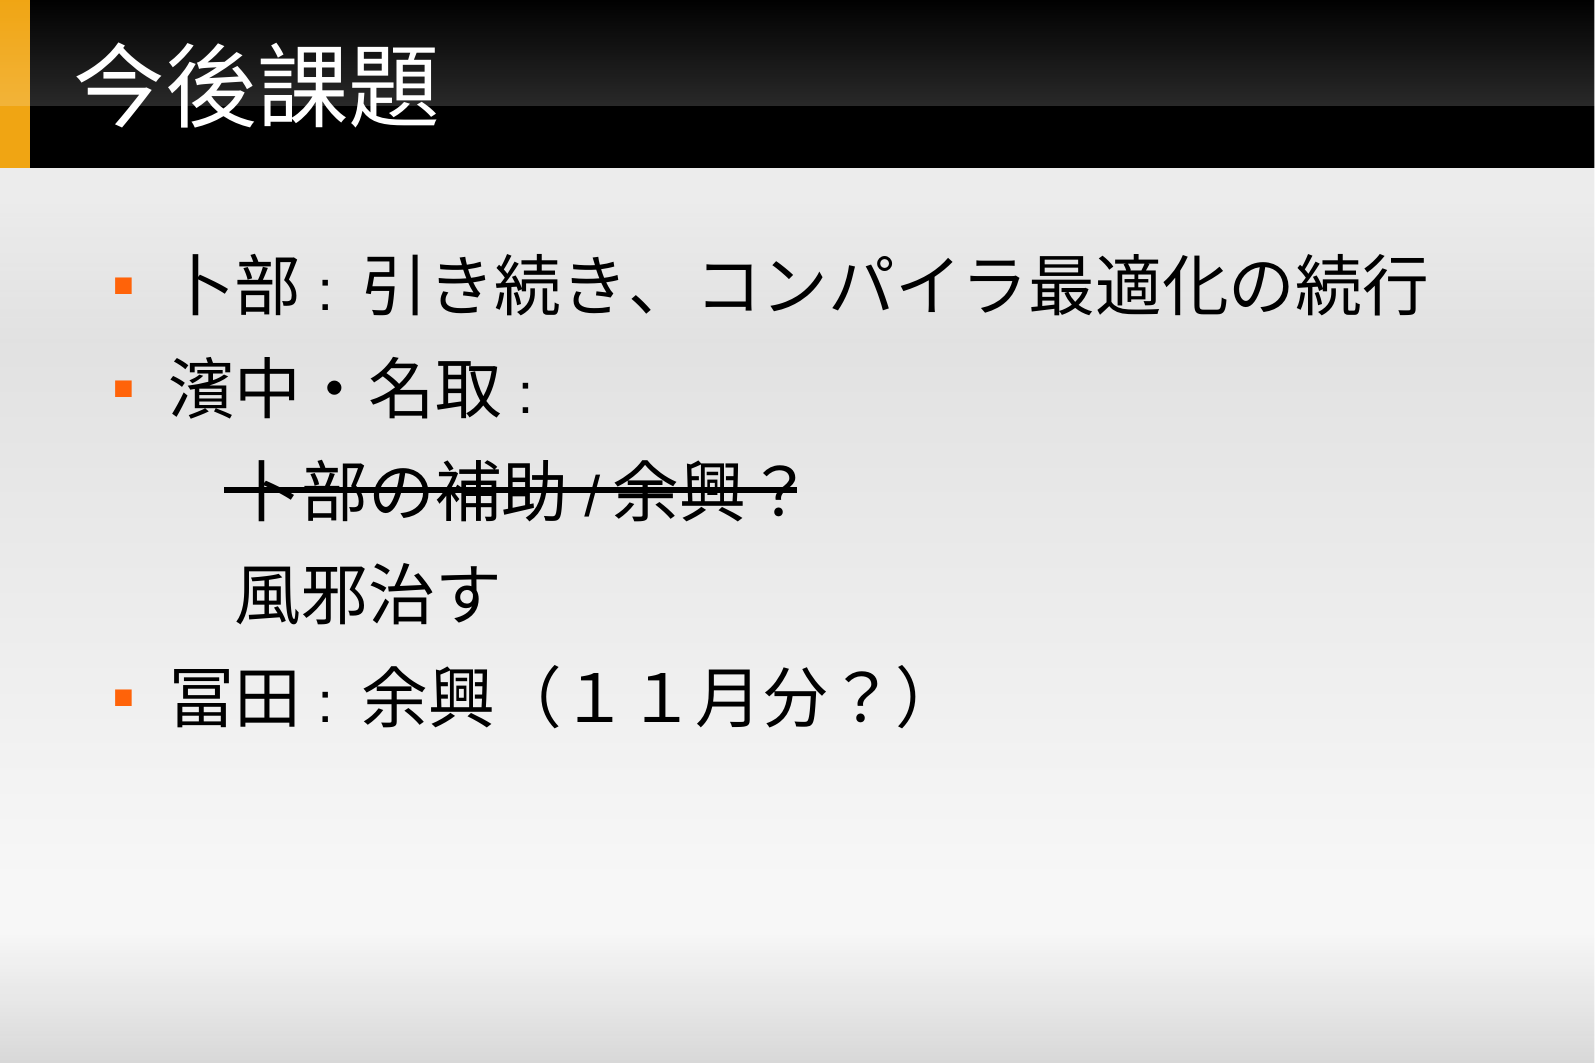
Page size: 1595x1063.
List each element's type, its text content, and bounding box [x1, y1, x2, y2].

list 卜部: 引き続き、コンパイラ最適化の続行 濱中・名取: 卜部の補助/余興？ 風邪治す 冨田: 余興（１１月分？） [79, 248, 1515, 951]
picture [0, 0, 1595, 1063]
title 今後課題 [74, 0, 1510, 178]
